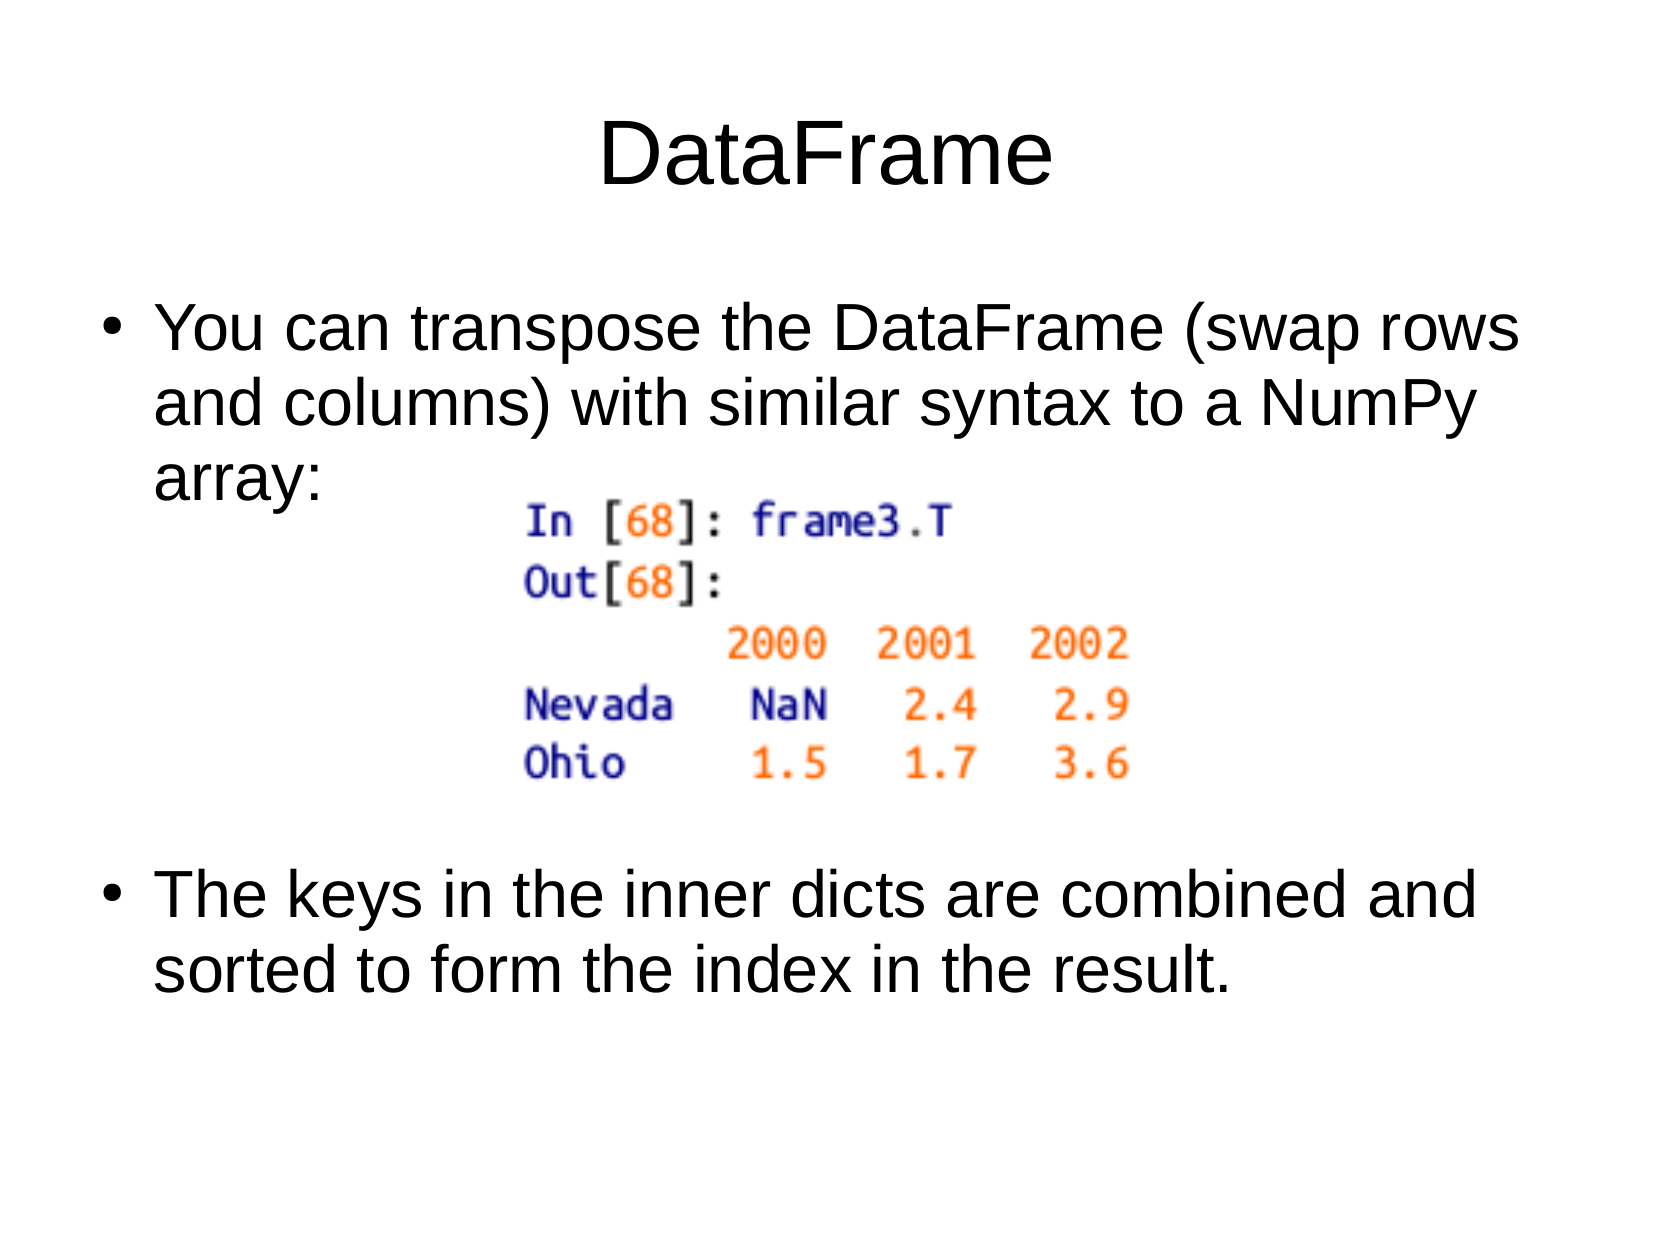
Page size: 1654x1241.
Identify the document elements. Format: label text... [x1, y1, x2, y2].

list You can transpose the DataFrame (swap rows and columns) with similar syntax to a NumPy array: The keys in the inner dicts are combined and sorted to form the index in the result. [82, 290, 1571, 1010]
picture [510, 479, 1170, 826]
title DataFrame [82, 49, 1571, 257]
